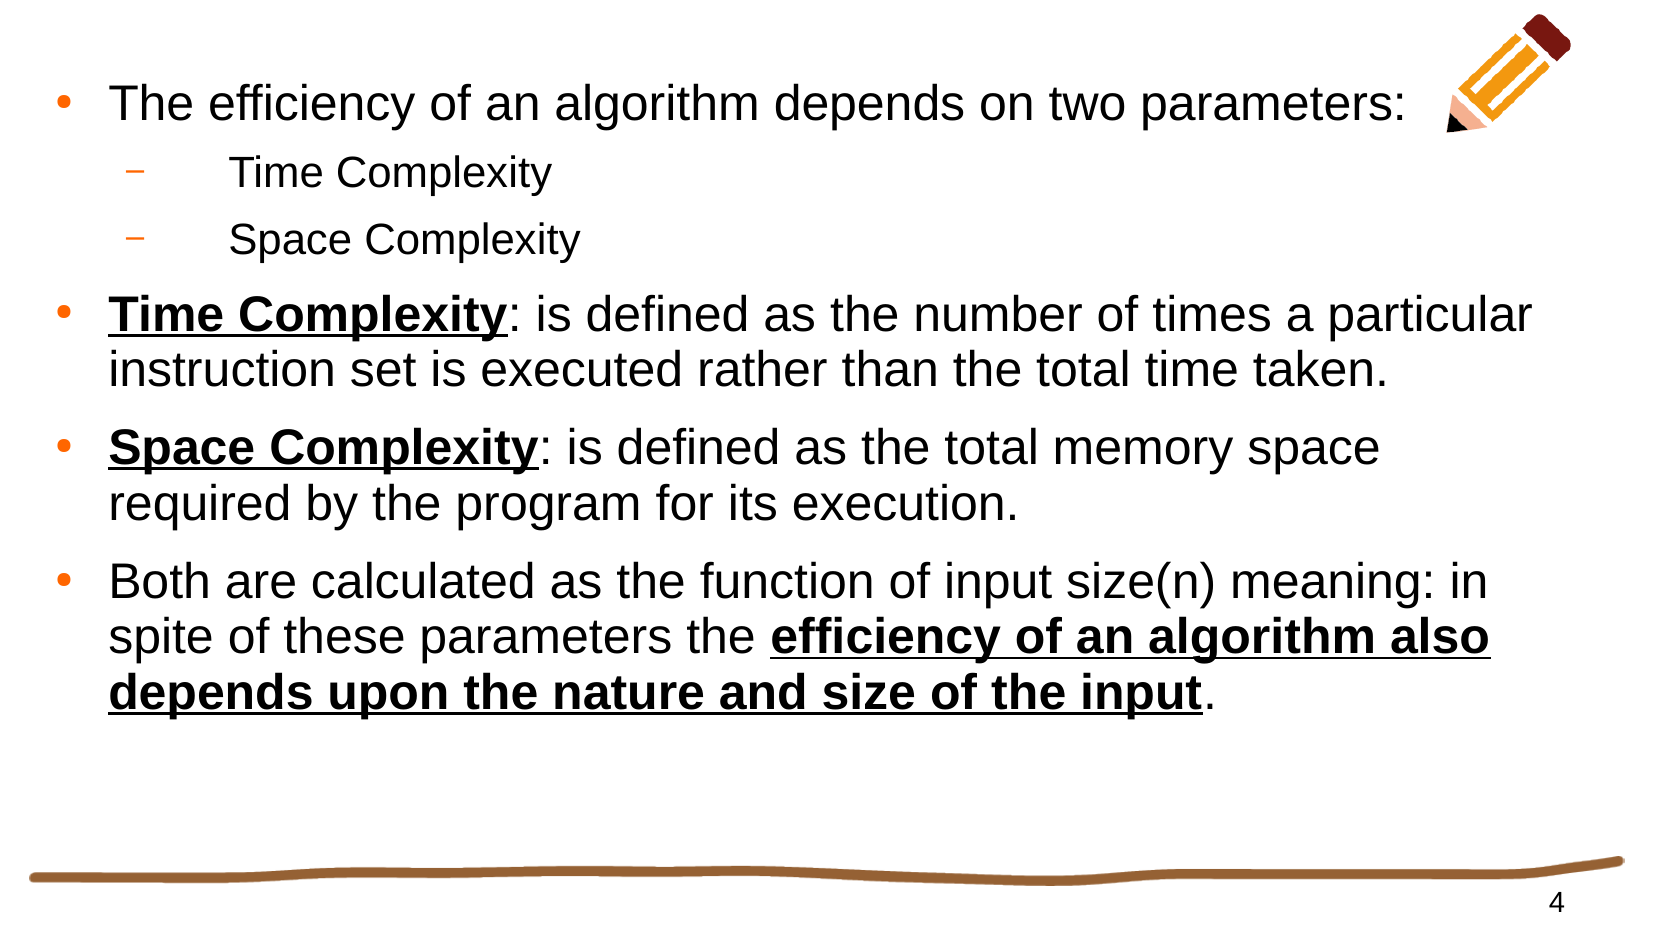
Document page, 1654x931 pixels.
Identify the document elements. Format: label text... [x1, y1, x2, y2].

picture [29, 856, 1625, 886]
list The efficiency of an algorithm depends on two parameters: Time Complexity Space Complexity Time Complexity: is defined as the number of times a particular instruction set is executed rather than the total time taken. Space Complexity: is defined as the total memory space required by the program for its execution. Both are calculated as the function of input size(n) meaning: in spite of these parameters the efficiency of an algorithm also depends upon the nature and size of the input. [37, 75, 1576, 857]
picture [1446, 14, 1571, 75]
